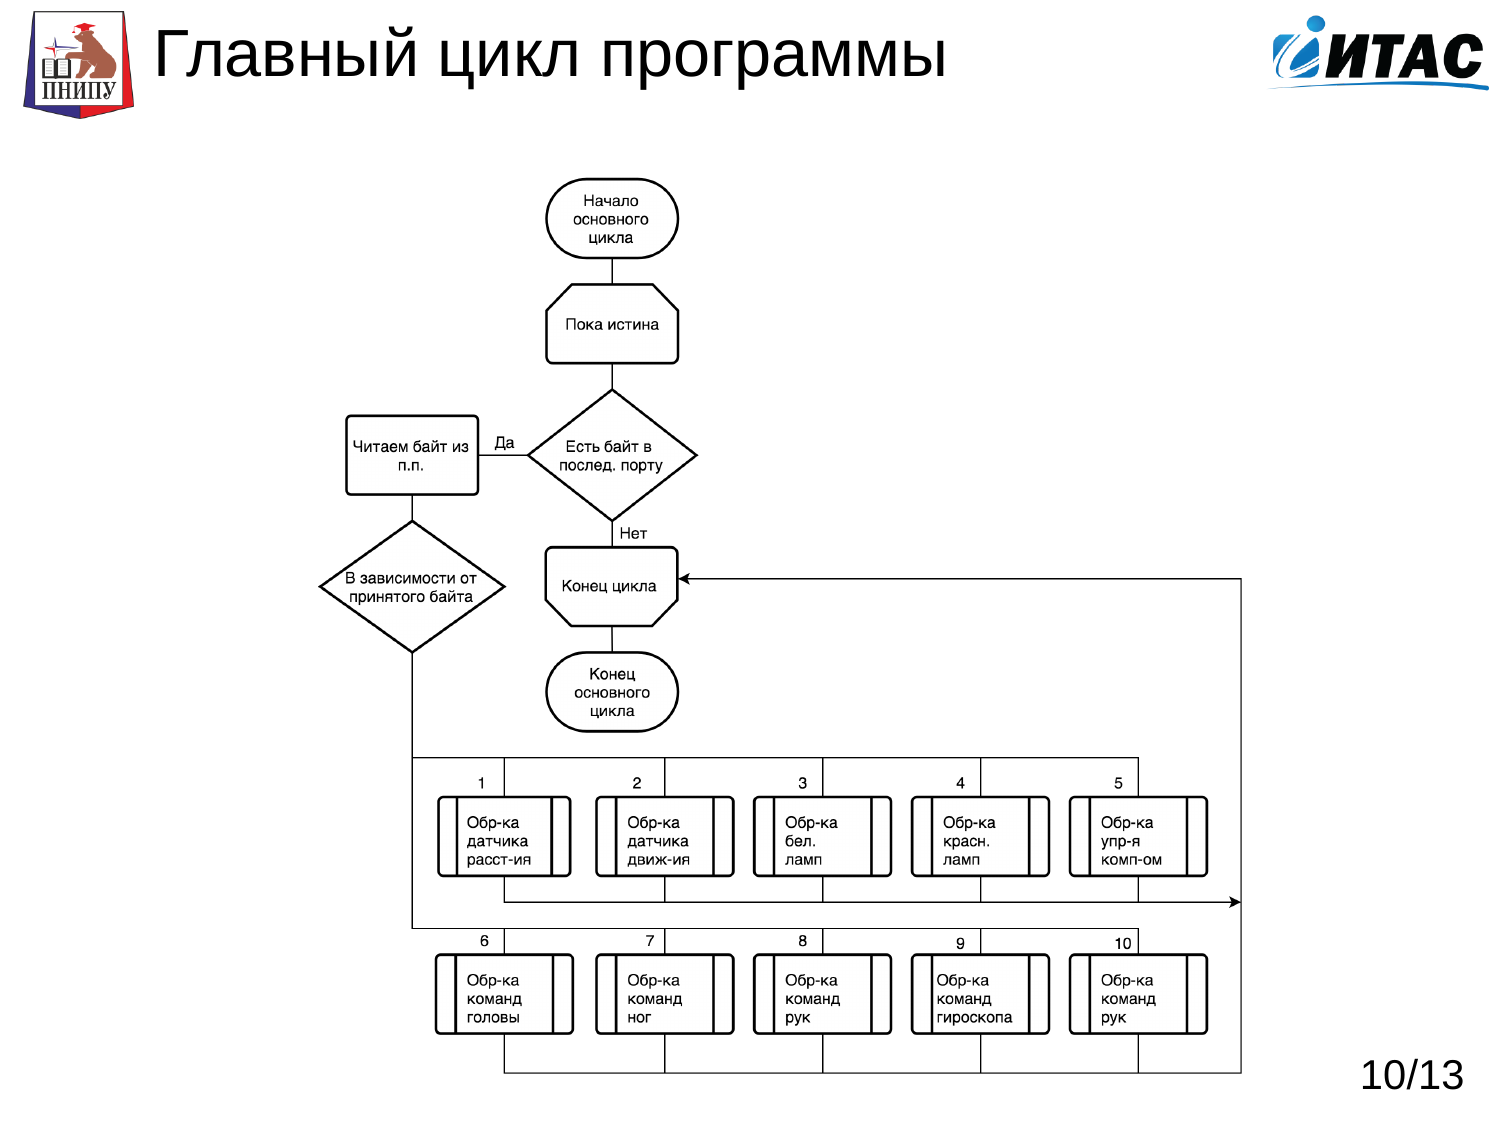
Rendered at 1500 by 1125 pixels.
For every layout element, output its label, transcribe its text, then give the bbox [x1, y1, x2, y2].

picture [1265, 13, 1489, 94]
title Главный цикл программы [153, 0, 1252, 128]
picture [23, 11, 134, 119]
picture [318, 177, 1252, 1084]
